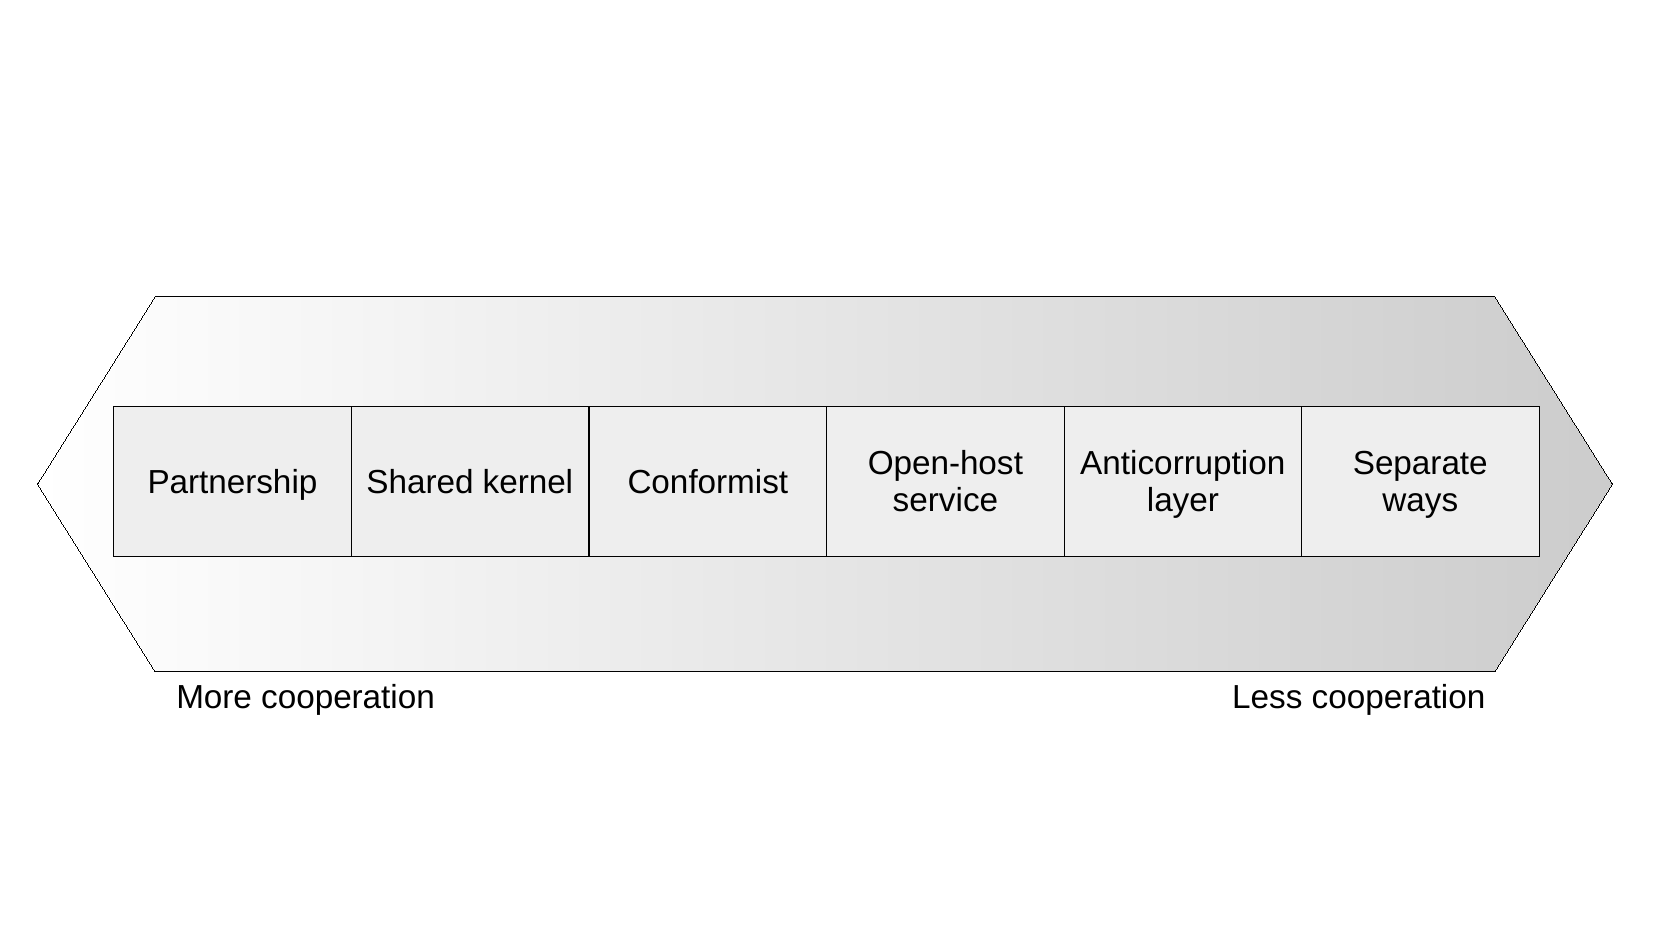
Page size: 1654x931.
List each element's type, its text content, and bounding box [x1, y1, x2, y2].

text_box Anticorruption layer [1064, 406, 1301, 557]
text_box More cooperation [161, 671, 451, 724]
text_box Less cooperation [1217, 671, 1501, 724]
text_box Conformist [589, 406, 826, 557]
text_box Separate ways [1301, 406, 1540, 557]
text_box [0, 240, 1654, 750]
text_box Partnership [113, 406, 351, 557]
text_box Shared kernel [351, 406, 589, 557]
text_box Open-host service [826, 406, 1064, 557]
